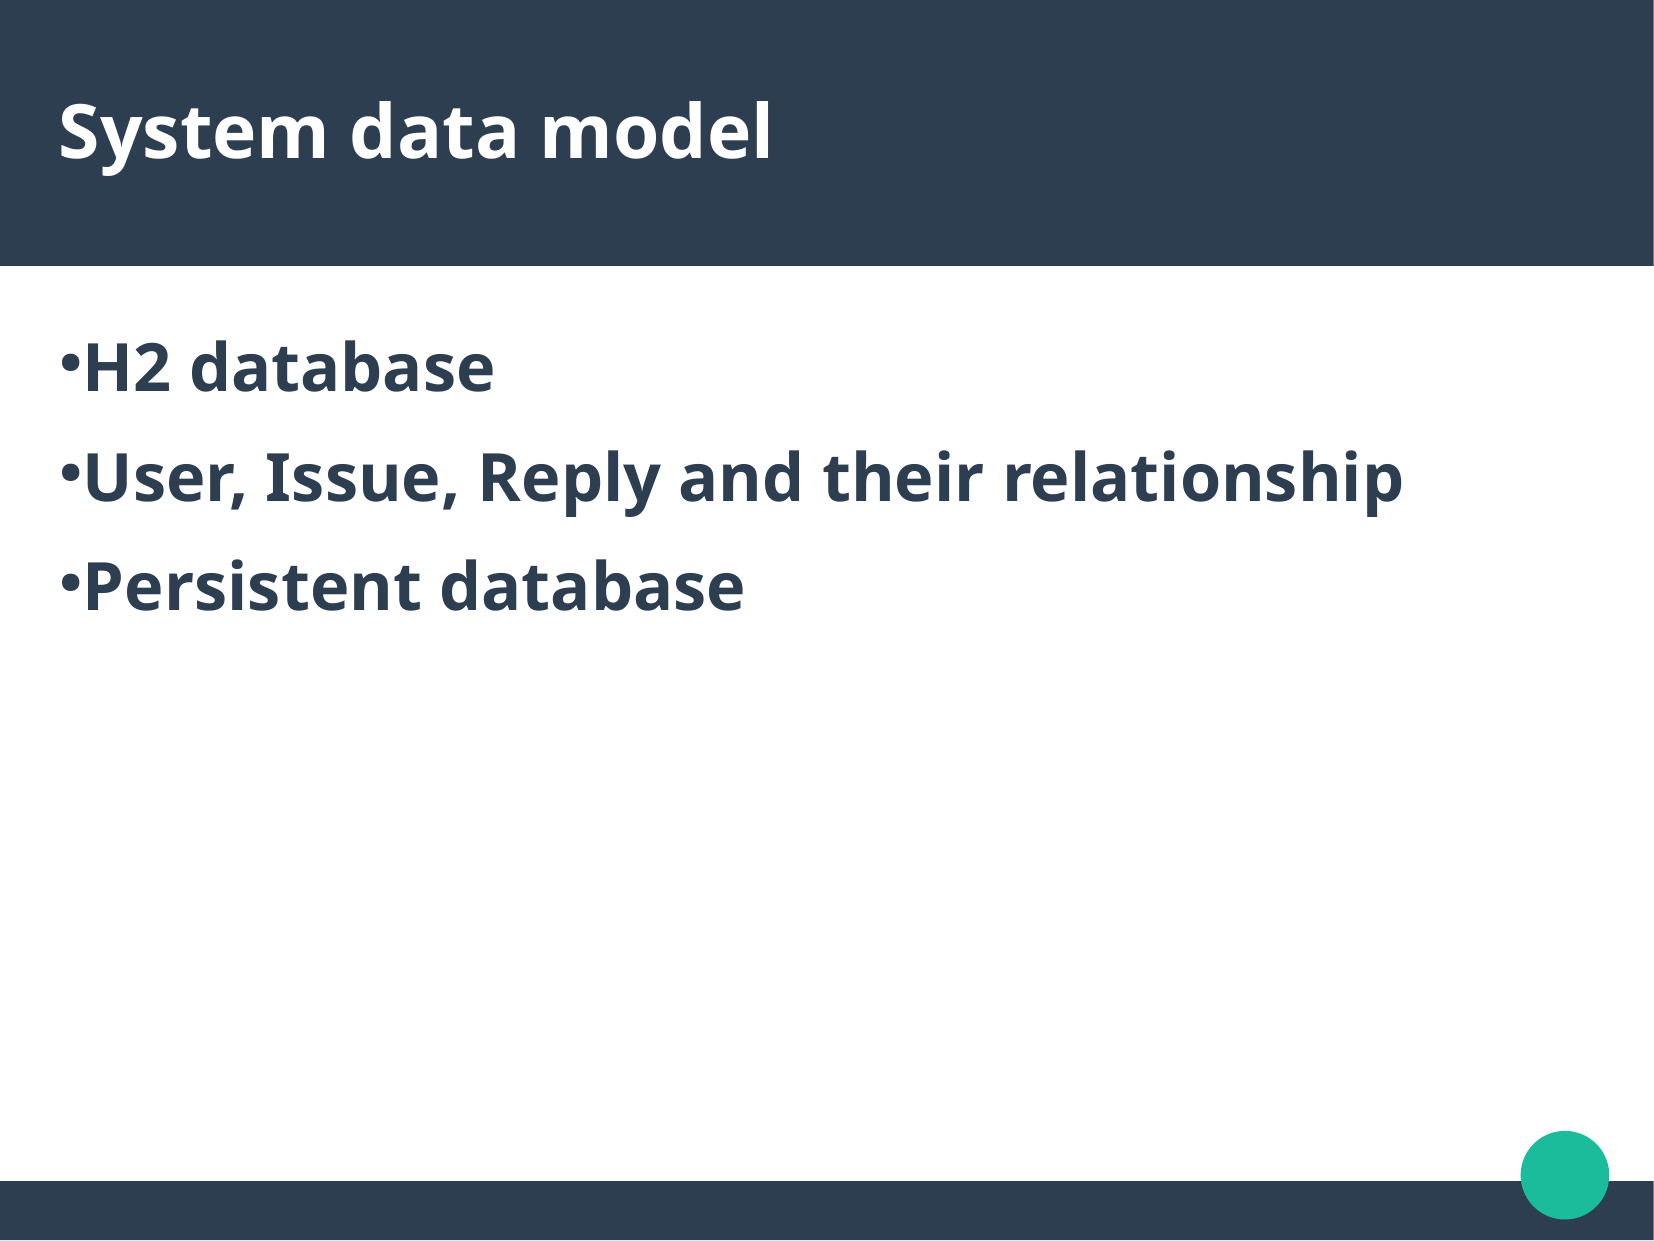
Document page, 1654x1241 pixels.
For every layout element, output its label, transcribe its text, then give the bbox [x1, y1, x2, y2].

list H2 database User, Issue, Reply and their relationship Persistent database [59, 324, 1595, 1152]
title System data model [59, 49, 1595, 207]
